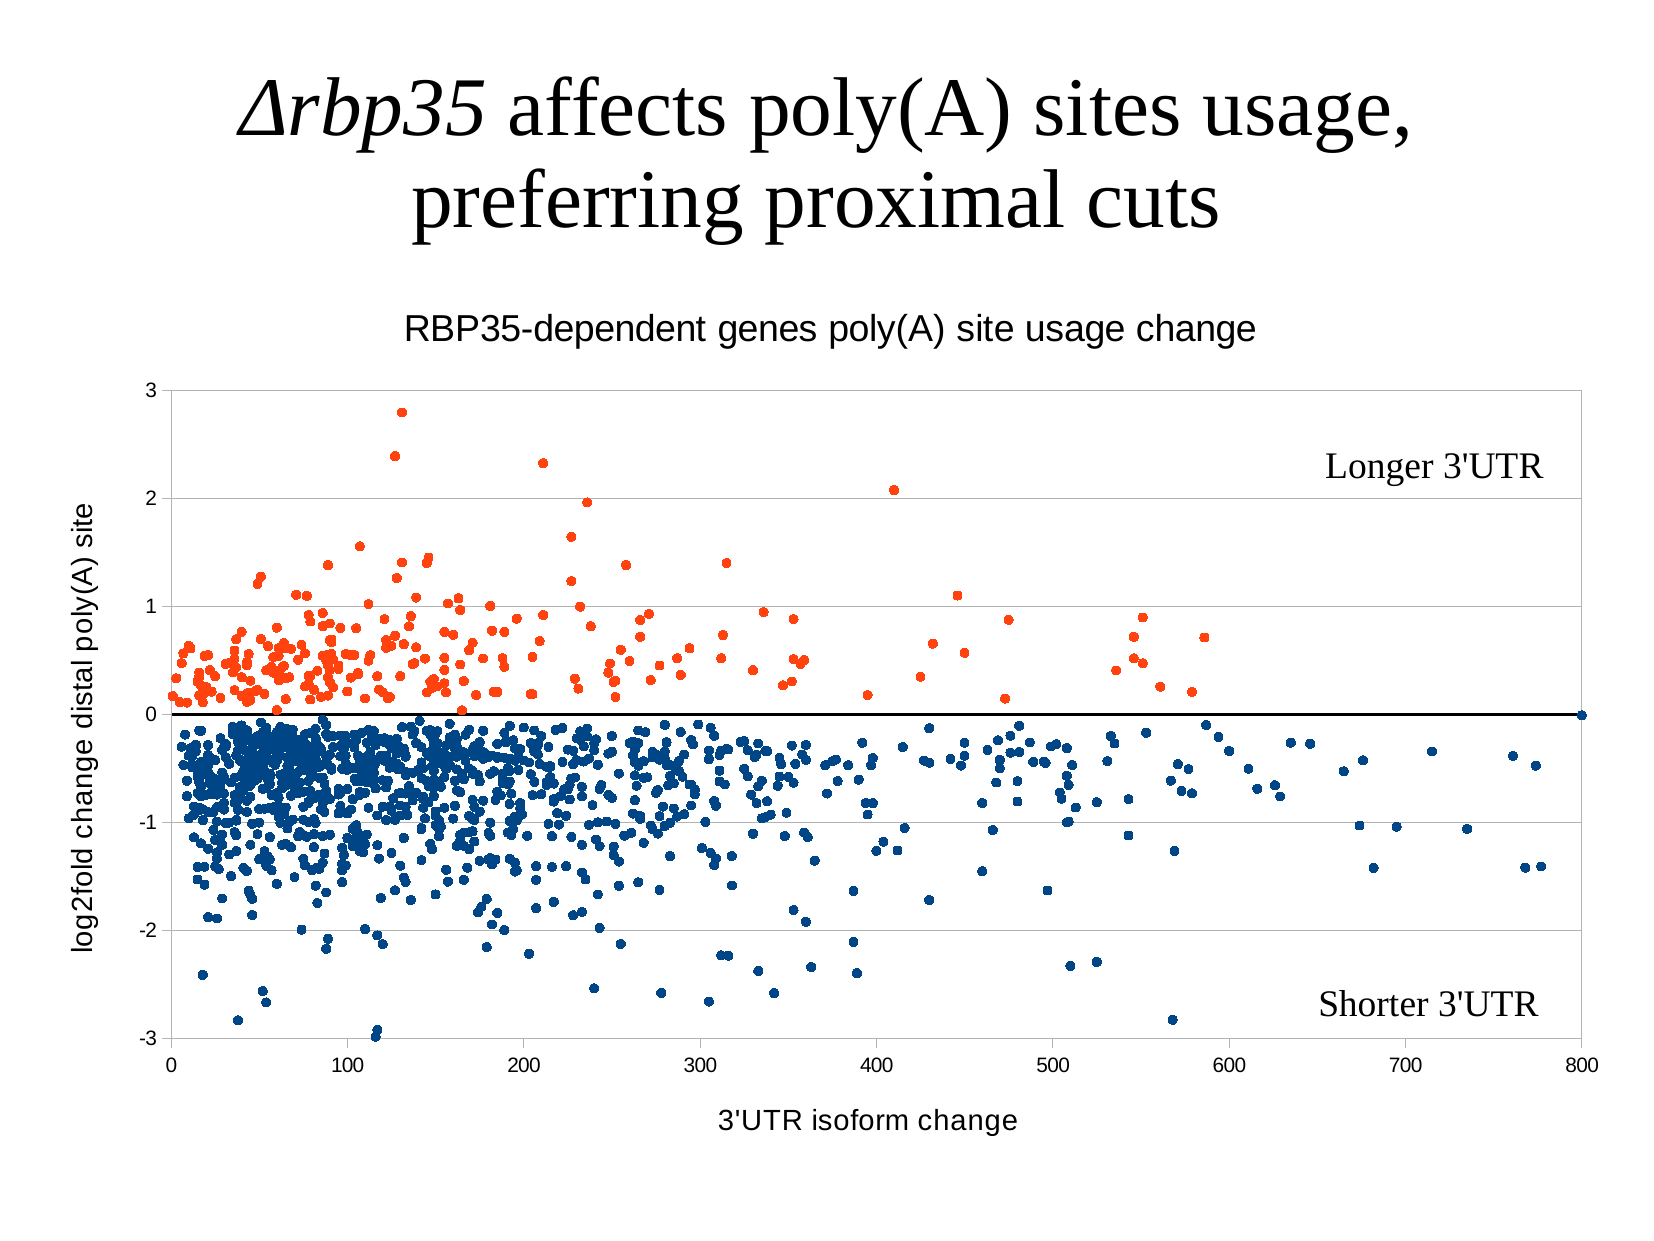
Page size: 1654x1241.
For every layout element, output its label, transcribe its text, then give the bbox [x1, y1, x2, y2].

text_box Shorter 3'UTR [1303, 975, 1564, 1033]
text_box Longer 3'UTR [1310, 437, 1559, 495]
title Δrbp35 affects poly(A) sites usage, preferring proximal cuts [82, 49, 1571, 257]
chart [30, 270, 1631, 1171]
